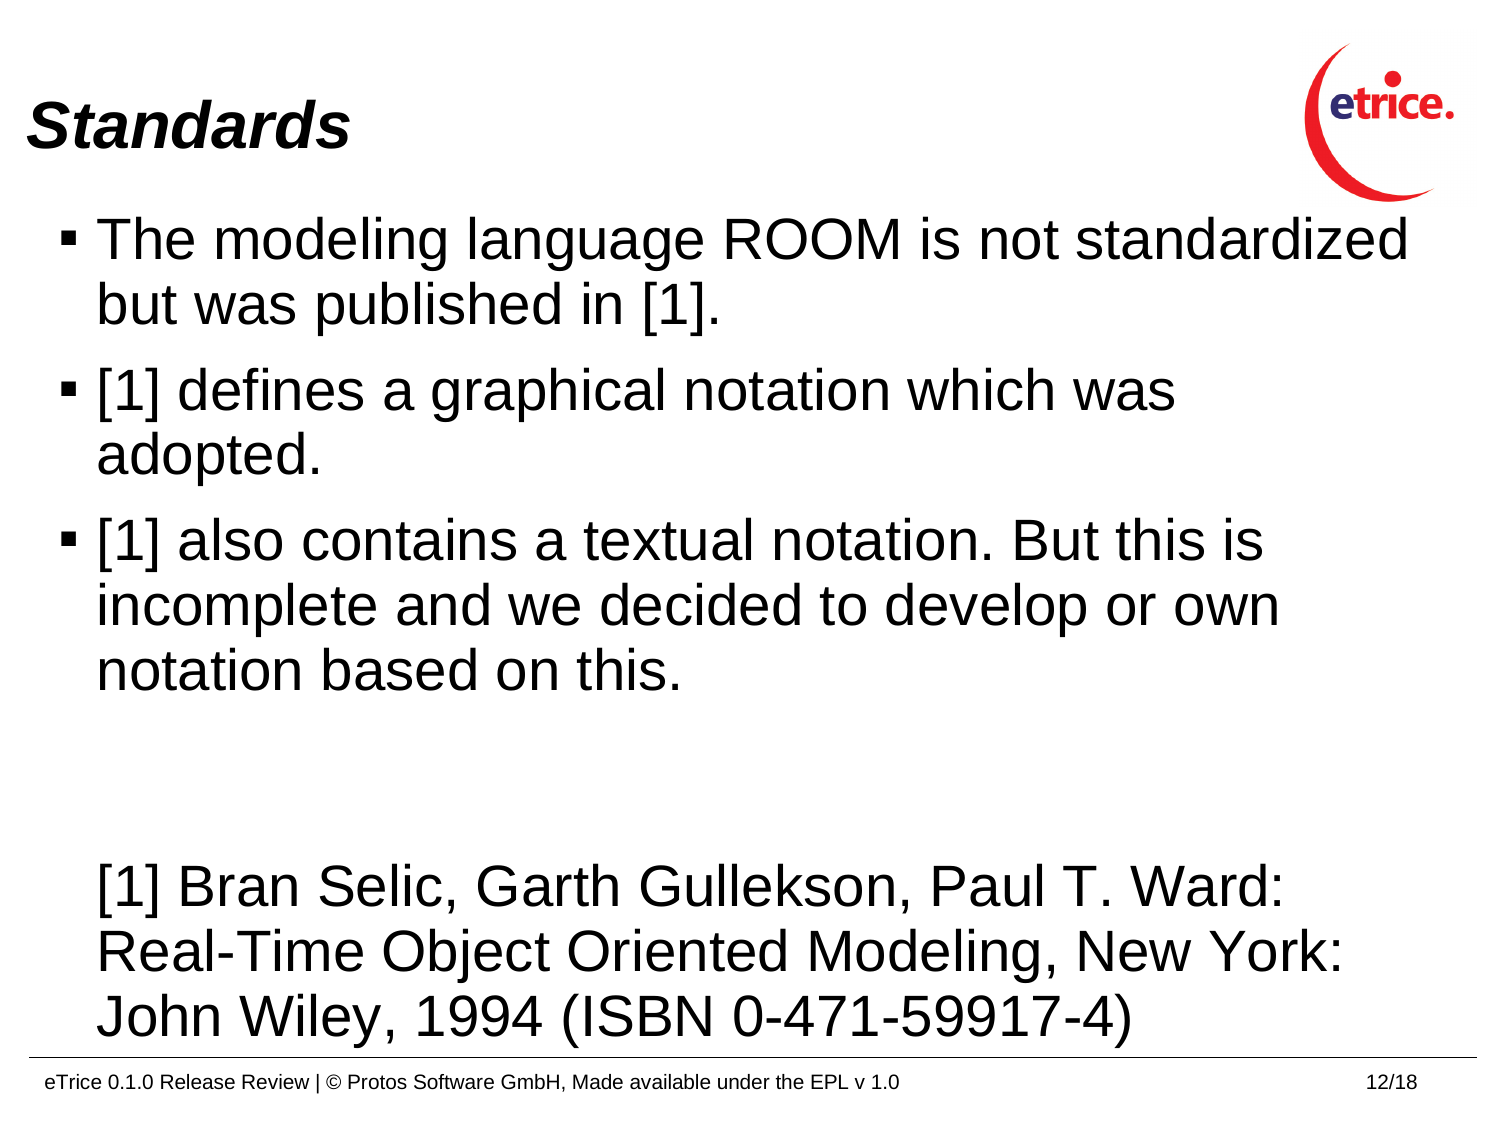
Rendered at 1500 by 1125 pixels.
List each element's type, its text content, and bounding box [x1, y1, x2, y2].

title Standards [26, 84, 1474, 172]
list The modeling language ROOM is not standardized but was published in [1]. [1] defines a graphical notation which was adopted. [1] also contains a textual notation. But this is incomplete and we decided to develop or own notation based on this. [1] Bran Selic, Garth Gullekson, Paul T. Ward: Real-Time Object Oriented Modeling, New York: John Wiley, 1994 (ISBN 0-471-59917-4) [59, 206, 1418, 1046]
picture [1299, 29, 1477, 207]
